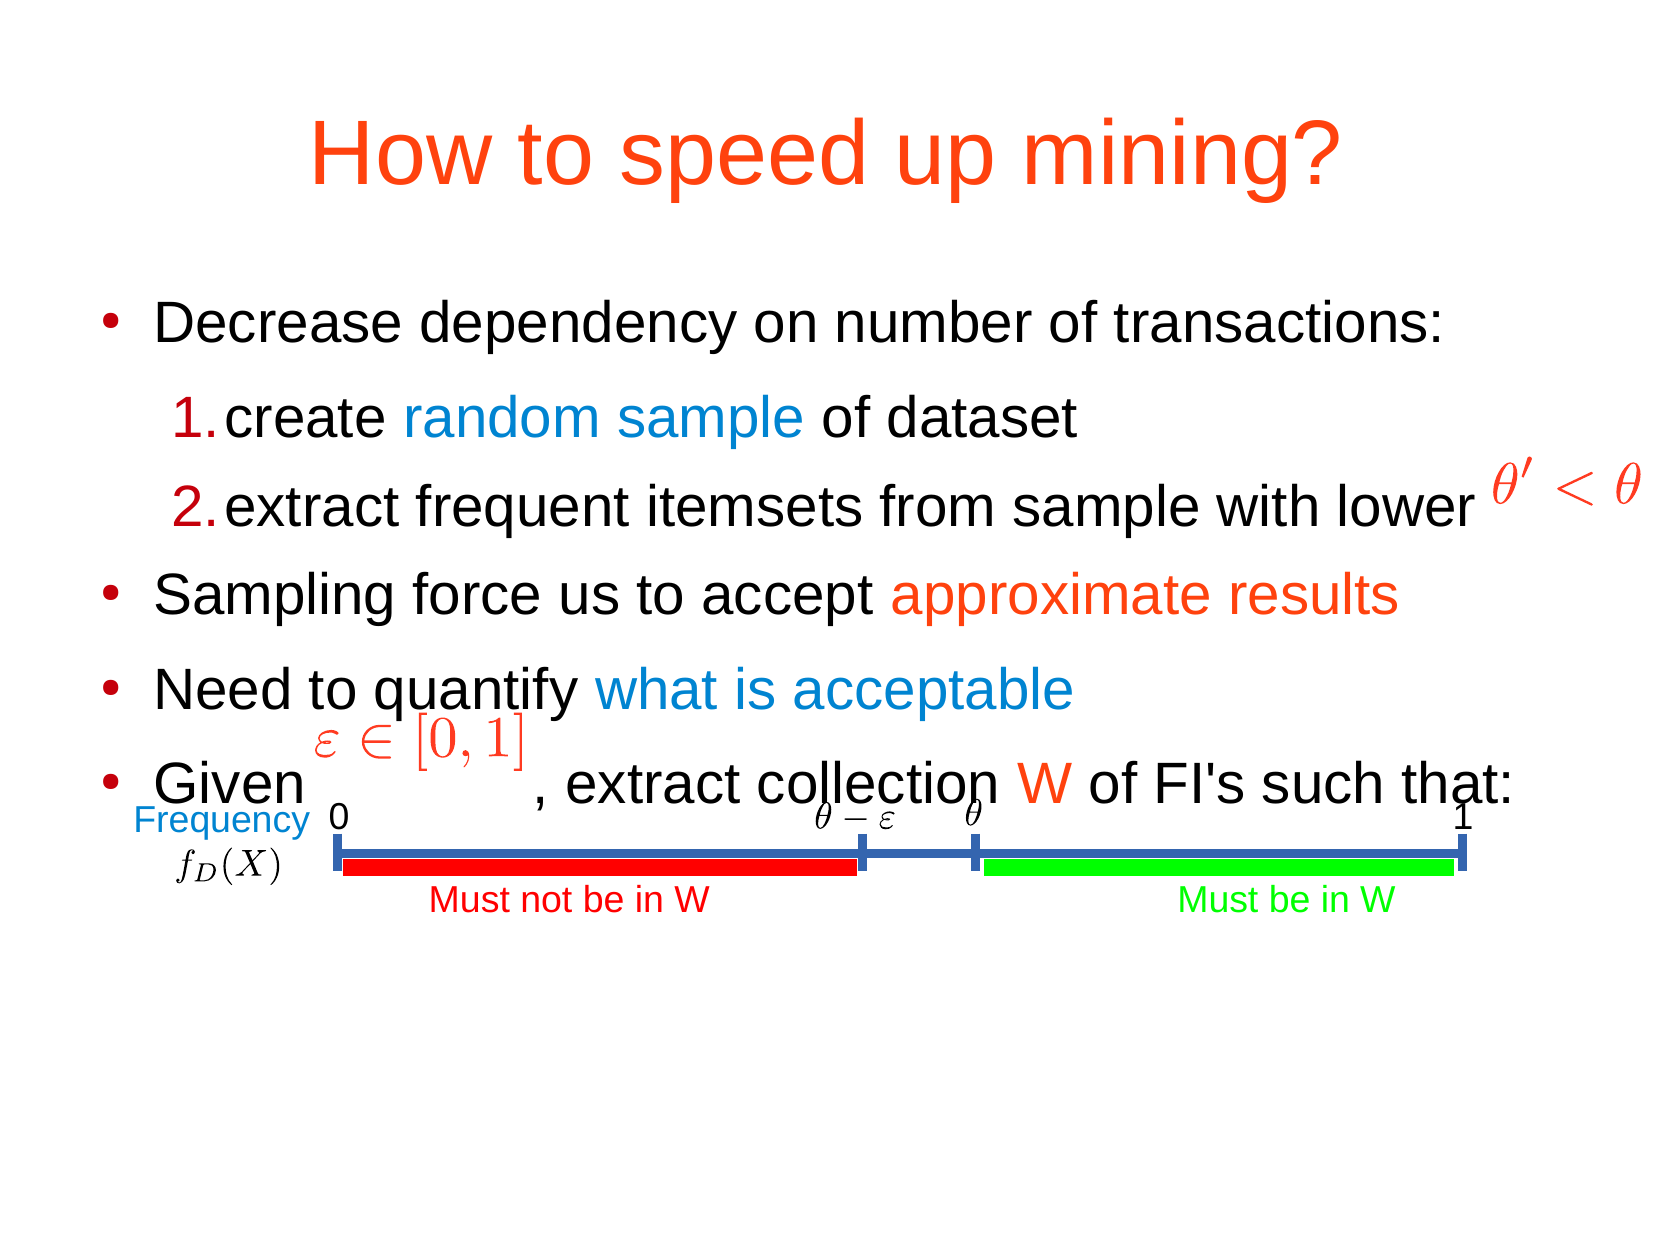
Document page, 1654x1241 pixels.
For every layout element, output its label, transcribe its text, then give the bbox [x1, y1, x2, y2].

picture [815, 801, 895, 830]
text_box [365, 859, 857, 876]
picture [1493, 456, 1641, 506]
title How to speed up mining? [82, 49, 1571, 257]
text_box 1 [1437, 788, 1489, 883]
text_box Must be in W [1162, 871, 1411, 929]
picture [176, 847, 280, 886]
picture [965, 798, 982, 826]
text_box Frequency [118, 790, 326, 848]
list Decrease dependency on number of transactions: create random sample of dataset extract frequent itemsets from sample with lower Sampling force us to accept approximate results Need to quantify what is acceptable Given , extract collection W of FI's such that: [82, 290, 1538, 1171]
text_box Must not be in W [413, 871, 725, 929]
text_box [984, 859, 1437, 876]
text_box 0 [313, 788, 365, 939]
picture [315, 712, 522, 771]
